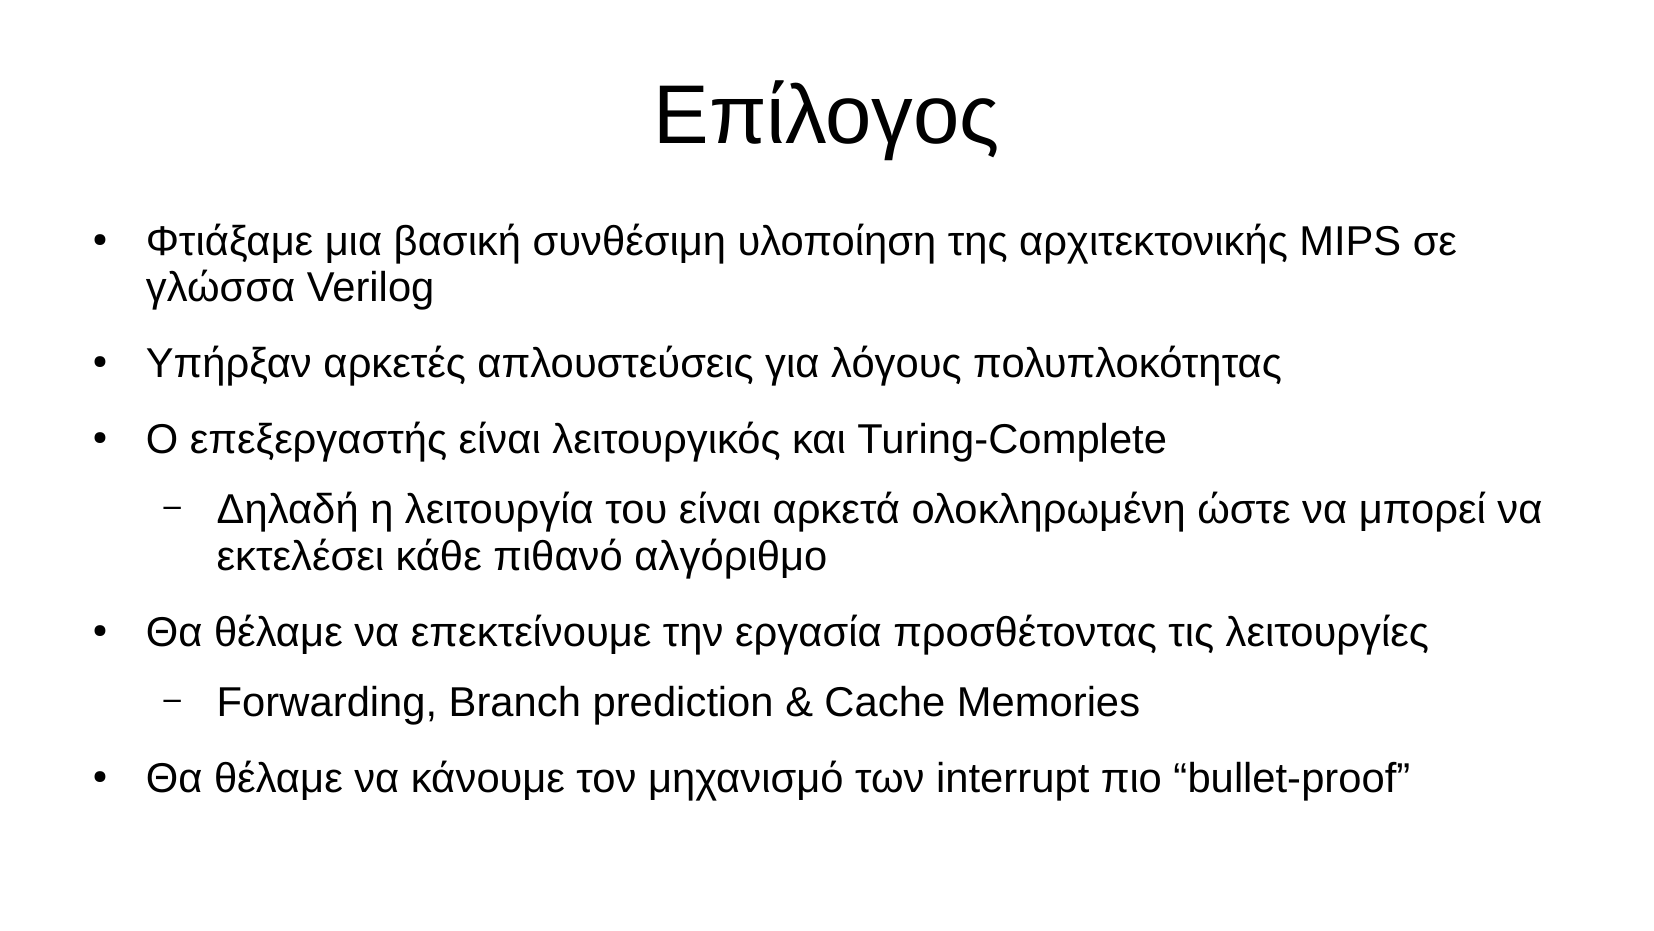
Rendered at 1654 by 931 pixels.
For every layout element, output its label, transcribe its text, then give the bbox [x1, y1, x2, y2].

list Φτιάξαμε μια βασική συνθέσιμη υλοποίηση της αρχιτεκτονικής MIPS σε γλώσσα Verilog Υπήρξαν αρκετές απλουστεύσεις για λόγους πολυπλοκότητας Ο επεξεργαστής είναι λειτουργικός και Turing-Complete Δηλαδή η λειτουργία του είναι αρκετά ολοκληρωμένη ώστε να μπορεί να εκτελέσει κάθε πιθανό αλγόριθμο Θα θέλαμε να επεκτείνουμε την εργασία προσθέτοντας τις λειτουργίες Forwarding, Branch prediction & Cache Memories Θα θέλαμε να κάνουμε τον μηχανισμό των interrupt πιο “bullet-proof” [75, 217, 1571, 901]
title Επίλογος [82, 37, 1571, 193]
